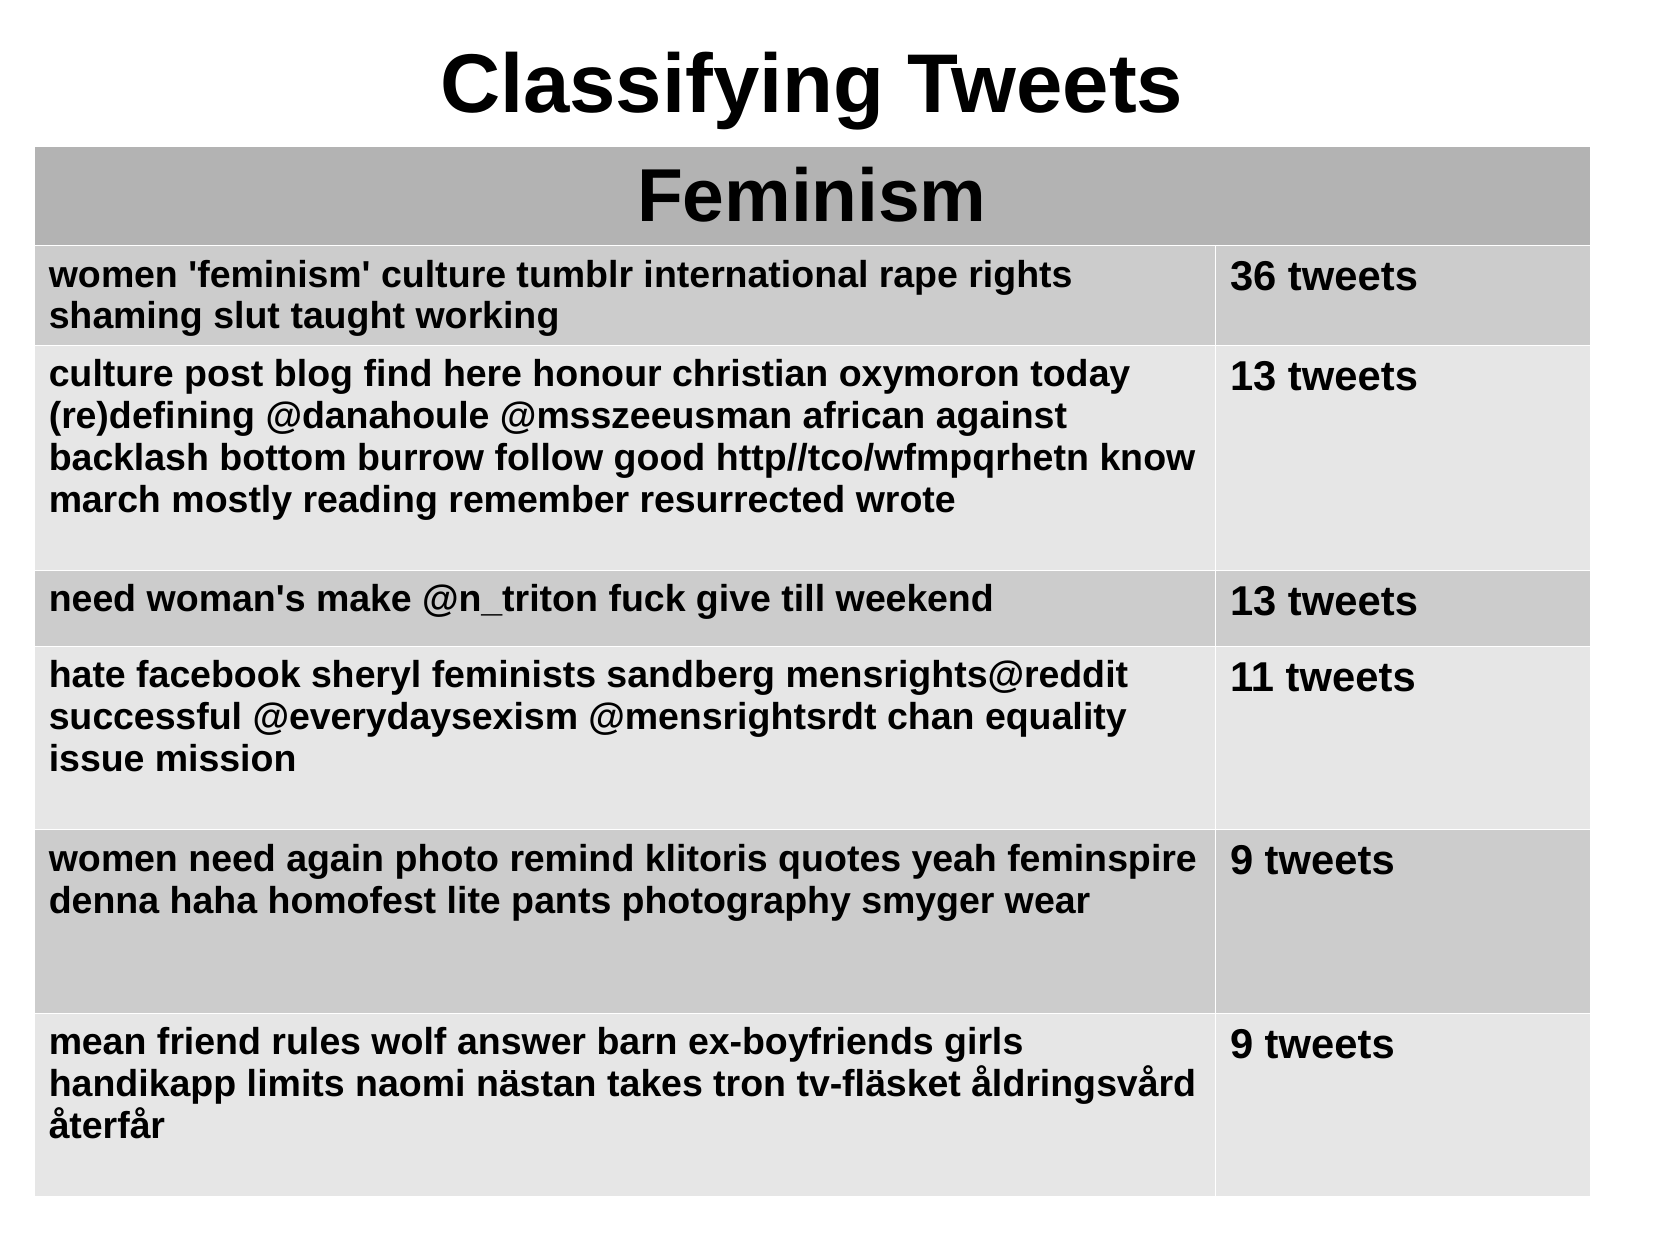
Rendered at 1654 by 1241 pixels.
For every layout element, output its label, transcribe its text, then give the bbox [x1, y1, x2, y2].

table_header Feminism [35, 147, 1590, 245]
table_cell 13 tweets [1216, 346, 1590, 570]
text_box Classifying Tweets [339, 29, 1285, 138]
table_cell culture post blog find here honour christian oxymoron today (re)defining @danahoule @msszeeusman african against backlash bottom burrow follow good http//tco/wfmpqrhetn know march mostly reading remember resurrected wrote [35, 346, 1215, 570]
table_cell 13 tweets [1216, 571, 1590, 646]
table_cell women 'feminism' culture tumblr international rape rights shaming slut taught working [35, 246, 1215, 345]
table_cell 9 tweets [1216, 1014, 1590, 1196]
table_cell hate facebook sheryl feminists sandberg mensrights@reddit successful @everydaysexism @mensrightsrdt chan equality issue mission [35, 647, 1215, 829]
table_cell women need again photo remind klitoris quotes yeah feminspire denna haha homofest lite pants photography smyger wear [35, 830, 1215, 1013]
table_cell mean friend rules wolf answer barn ex-boyfriends girls handikapp limits naomi nästan takes tron tv-fläsket åldringsvård återfår [35, 1014, 1215, 1196]
table_cell need woman's make @n_triton fuck give till weekend [35, 571, 1215, 646]
table_cell 9 tweets [1216, 830, 1590, 1013]
table_cell 36 tweets [1216, 246, 1590, 345]
table_cell 11 tweets [1216, 647, 1590, 829]
